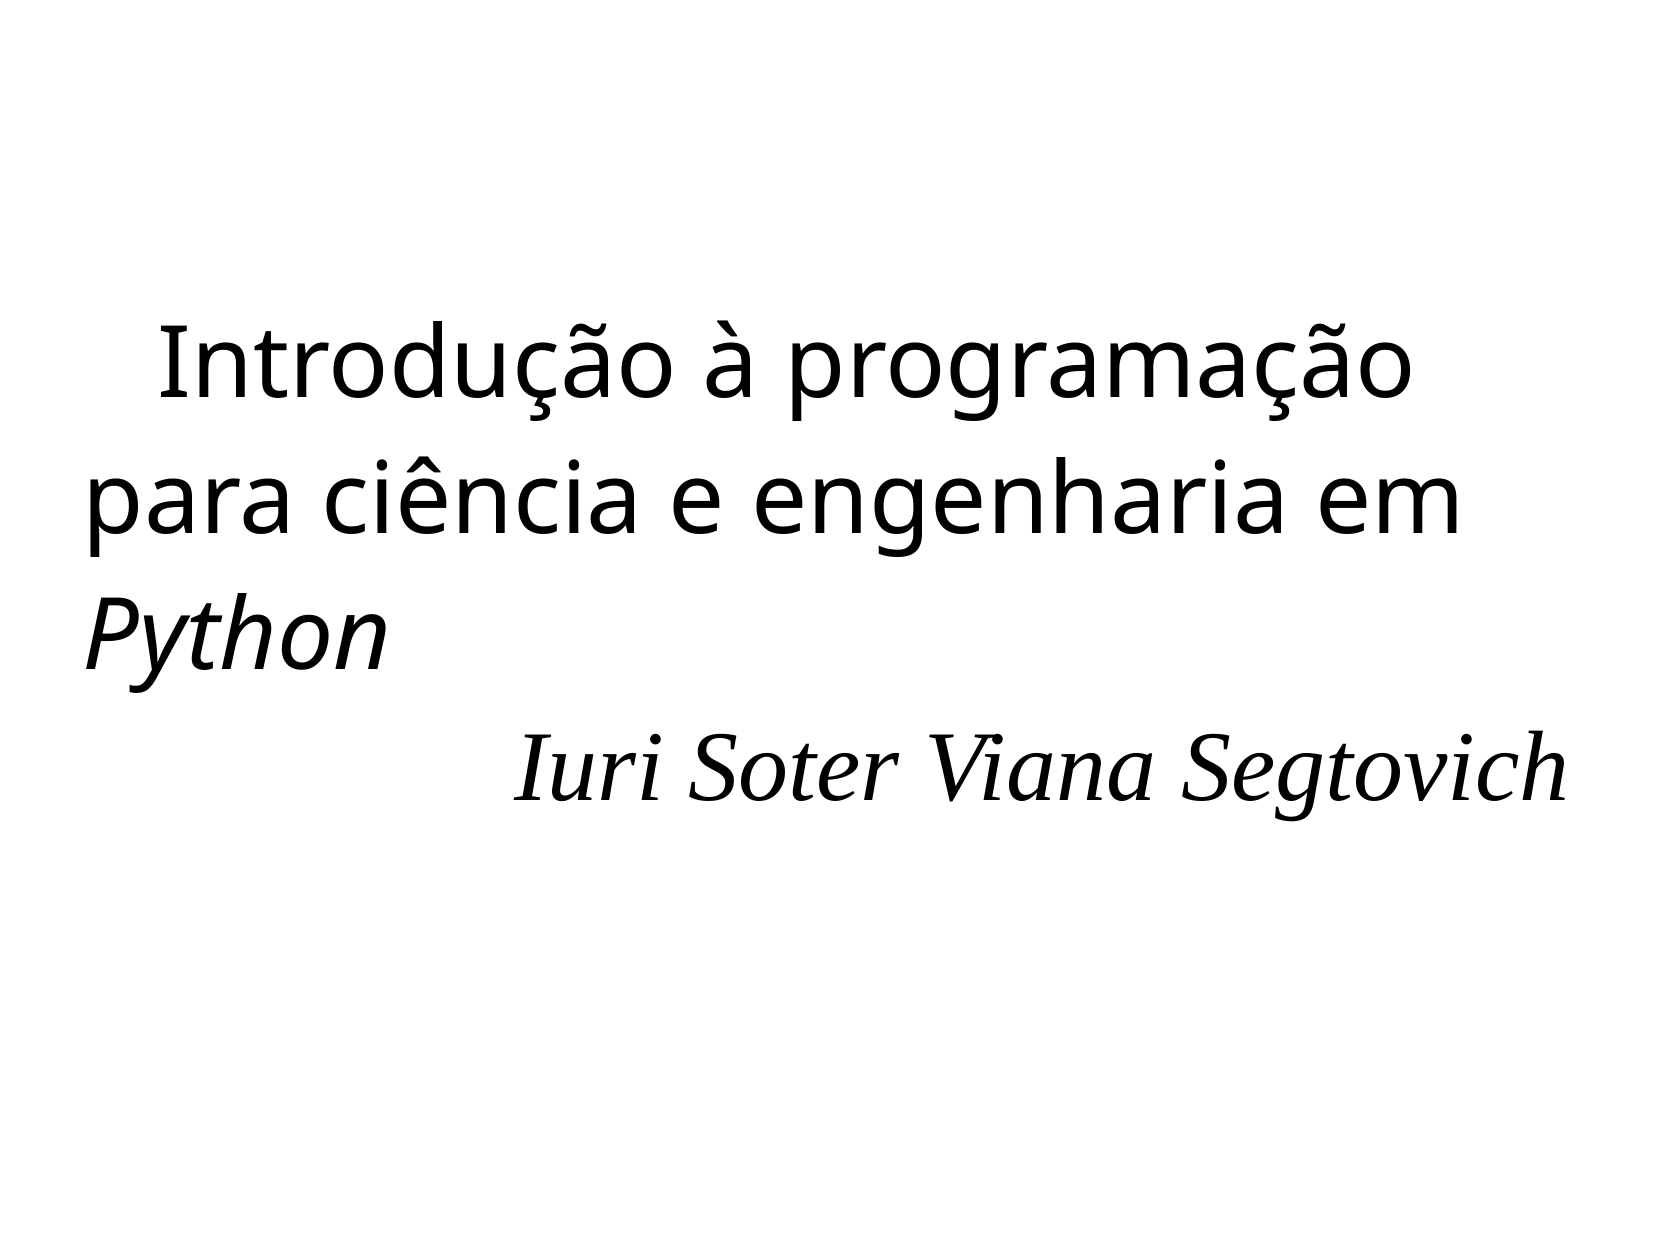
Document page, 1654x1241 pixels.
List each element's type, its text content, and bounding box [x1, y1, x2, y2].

list Introdução à programação para ciência e engenharia em Python Iuri Soter Viana Segtovich [82, 290, 1571, 1010]
